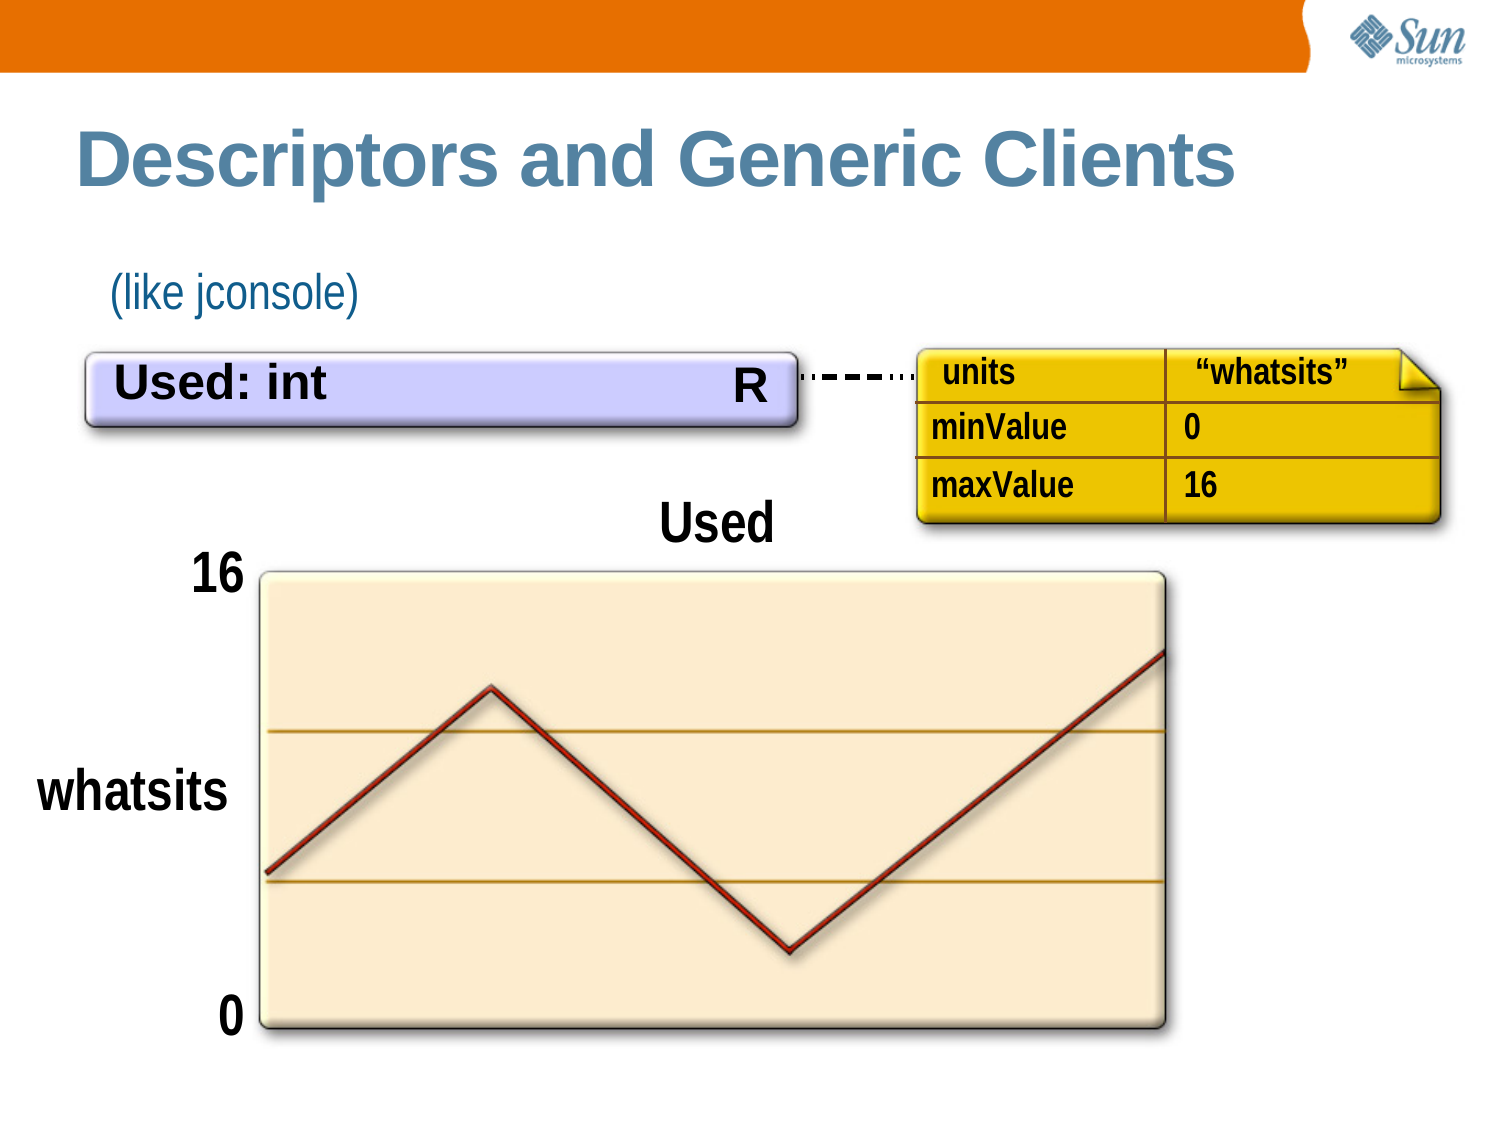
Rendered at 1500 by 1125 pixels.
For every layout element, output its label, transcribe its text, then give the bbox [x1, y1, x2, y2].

picture [245, 560, 1190, 1050]
picture [77, 344, 819, 447]
text_box “whatsits” [1195, 355, 1385, 400]
text_box (like jconsole) [101, 262, 1377, 352]
text_box 16 [191, 546, 257, 622]
text_box 16 [1183, 468, 1396, 512]
title Descriptors and Generic Clients [75, 122, 1438, 228]
text_box maxValue [930, 468, 1143, 512]
text_box Used: int [113, 361, 364, 419]
picture [904, 342, 1465, 545]
picture [0, 0, 1500, 75]
text_box minValue [930, 409, 1143, 454]
text_box 0 [210, 989, 257, 1063]
text_box units [942, 355, 1132, 400]
text_box Used [659, 497, 797, 571]
text_box R [732, 364, 769, 422]
text_box 0 [1183, 409, 1396, 454]
text_box whatsits [37, 764, 250, 838]
